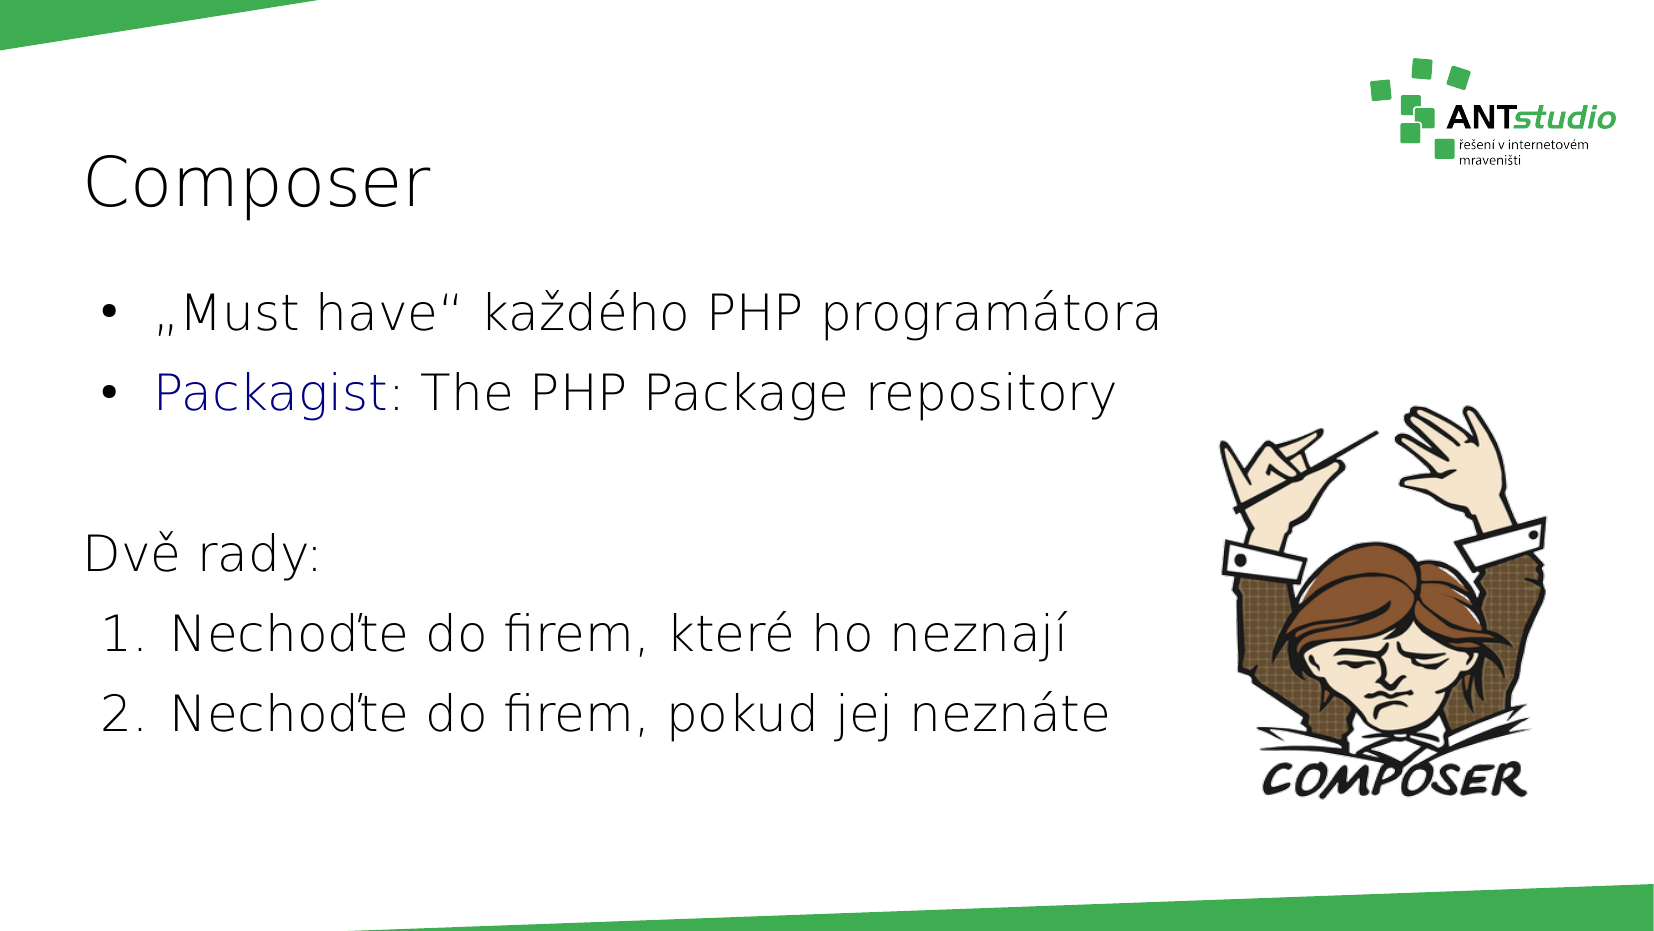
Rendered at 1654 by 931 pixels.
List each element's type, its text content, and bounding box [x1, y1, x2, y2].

list „Must have“ každého PHP programátora Packagist: The PHP Package repository Dvě rady: Nechoďte do firem, které ho neznají Nechoďte do firem, pokud jej neznáte [82, 283, 1571, 847]
picture [1370, 58, 1616, 165]
picture [1204, 401, 1566, 804]
title Composer [82, 104, 1571, 260]
